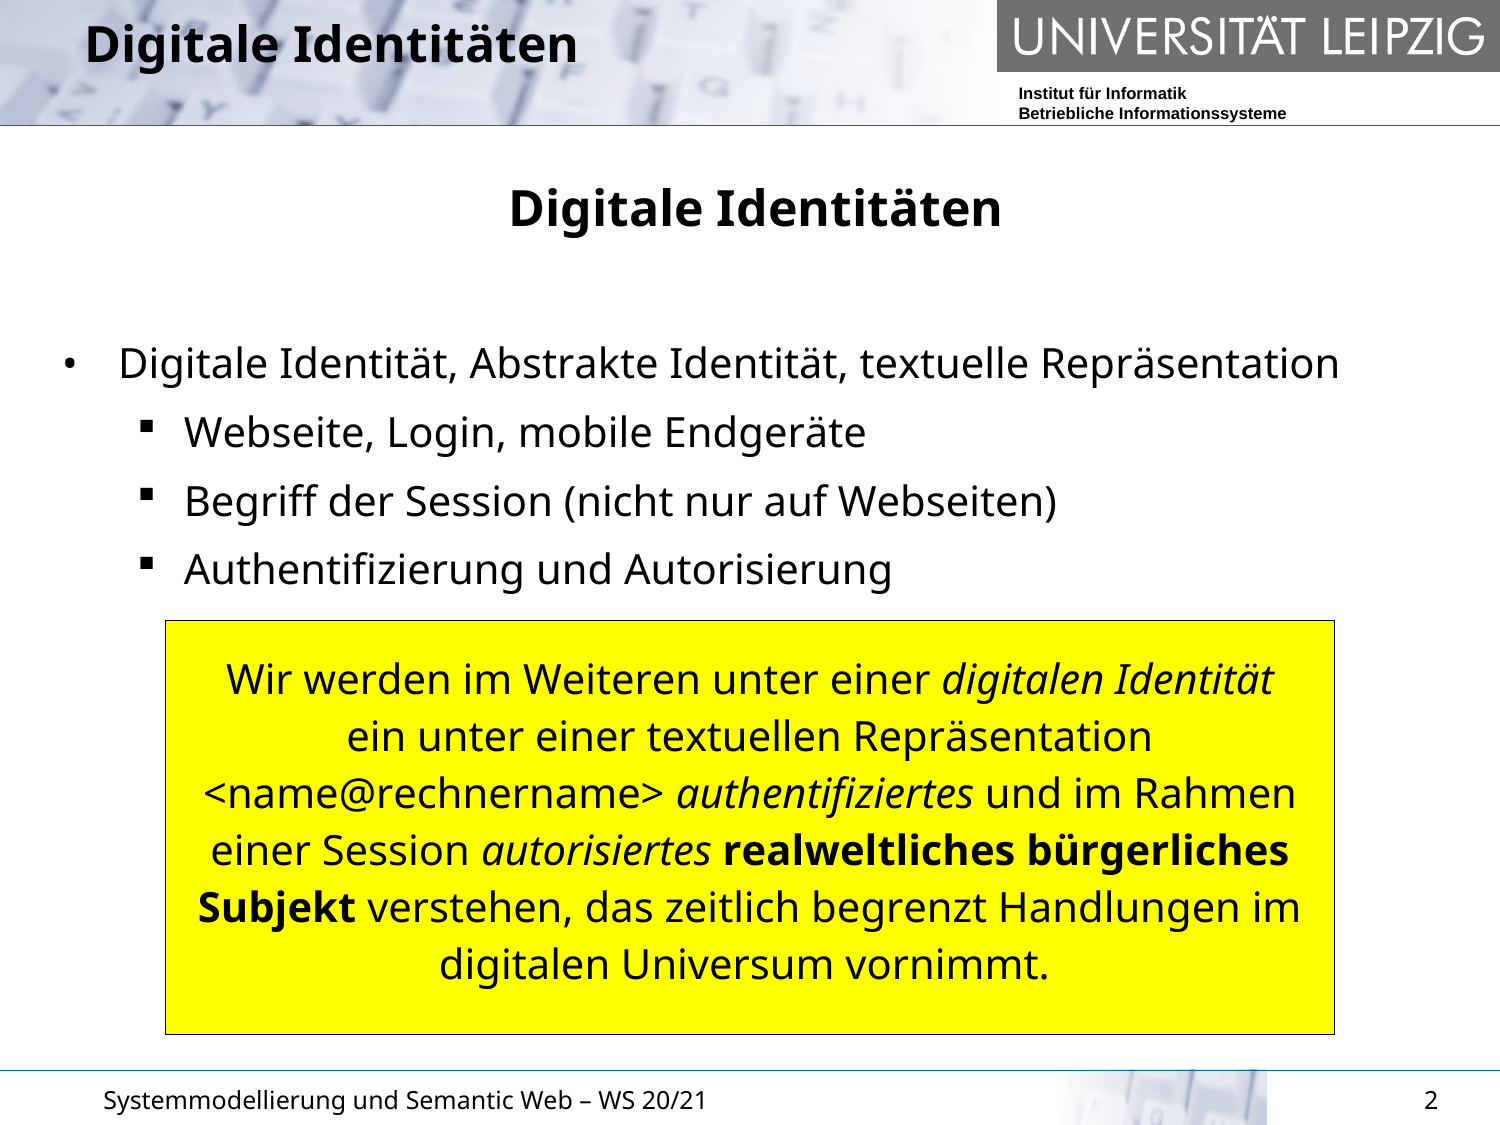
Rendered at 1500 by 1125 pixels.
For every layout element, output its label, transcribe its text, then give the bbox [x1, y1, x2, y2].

list Wir werden im Weiteren unter einer digitalen Identität ein unter einer textuellen Repräsentation <name@rechnername> authentifiziertes und im Rahmen einer Session autorisiertes realweltliches bürgerliches Subjekt verstehen, das zeitlich begrenzt Handlungen im digitalen Universum vornimmt. [165, 620, 1335, 1035]
picture [0, 0, 1500, 125]
text_box Digitale Identitäten [69, 5, 595, 81]
list Digitale Identitäten Digitale Identität, Abstrakte Identität, textuelle Repräsentation Webseite, Login, mobile Endgeräte Begriff der Session (nicht nur auf Webseiten) Authentifizierung und Autorisierung [47, 165, 1465, 573]
picture [1057, 1071, 1267, 1125]
